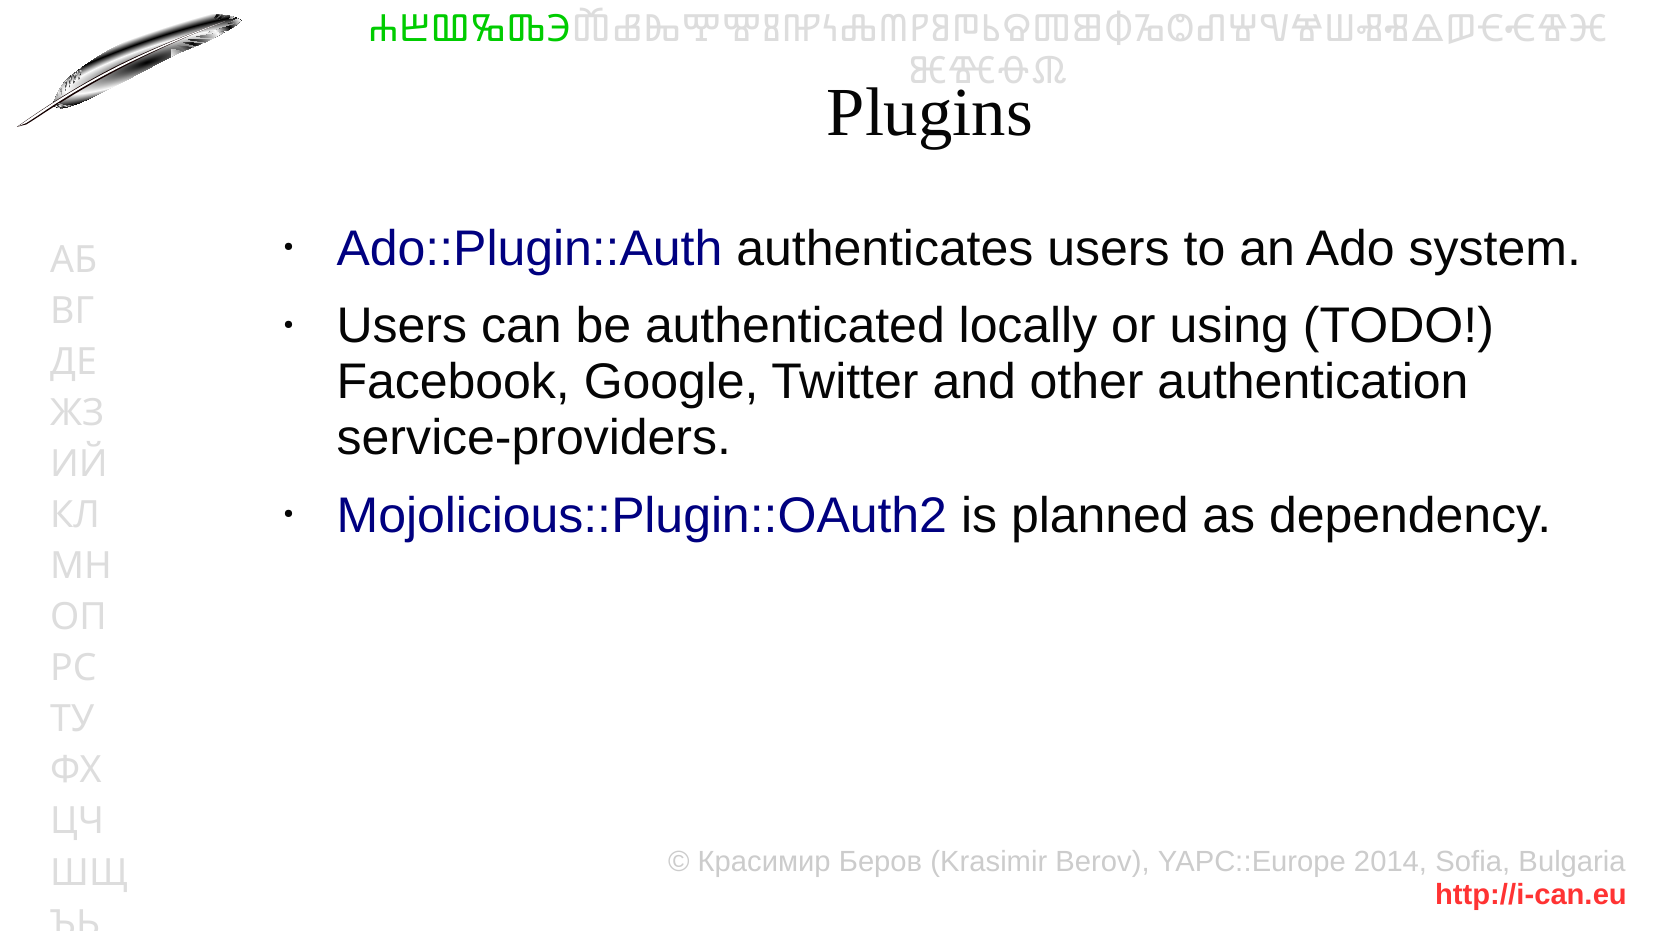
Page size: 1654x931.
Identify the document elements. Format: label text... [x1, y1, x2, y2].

title Plugins [265, 35, 1595, 189]
list Ado::Plugin::Auth authenticates users to an Ado system. Users can be authenticated locally or using (TODO!) Facebook, Google, Twitter and other authentication service-providers. Mojolicious::Plugin::OAuth2 is planned as dependency. [265, 219, 1595, 760]
